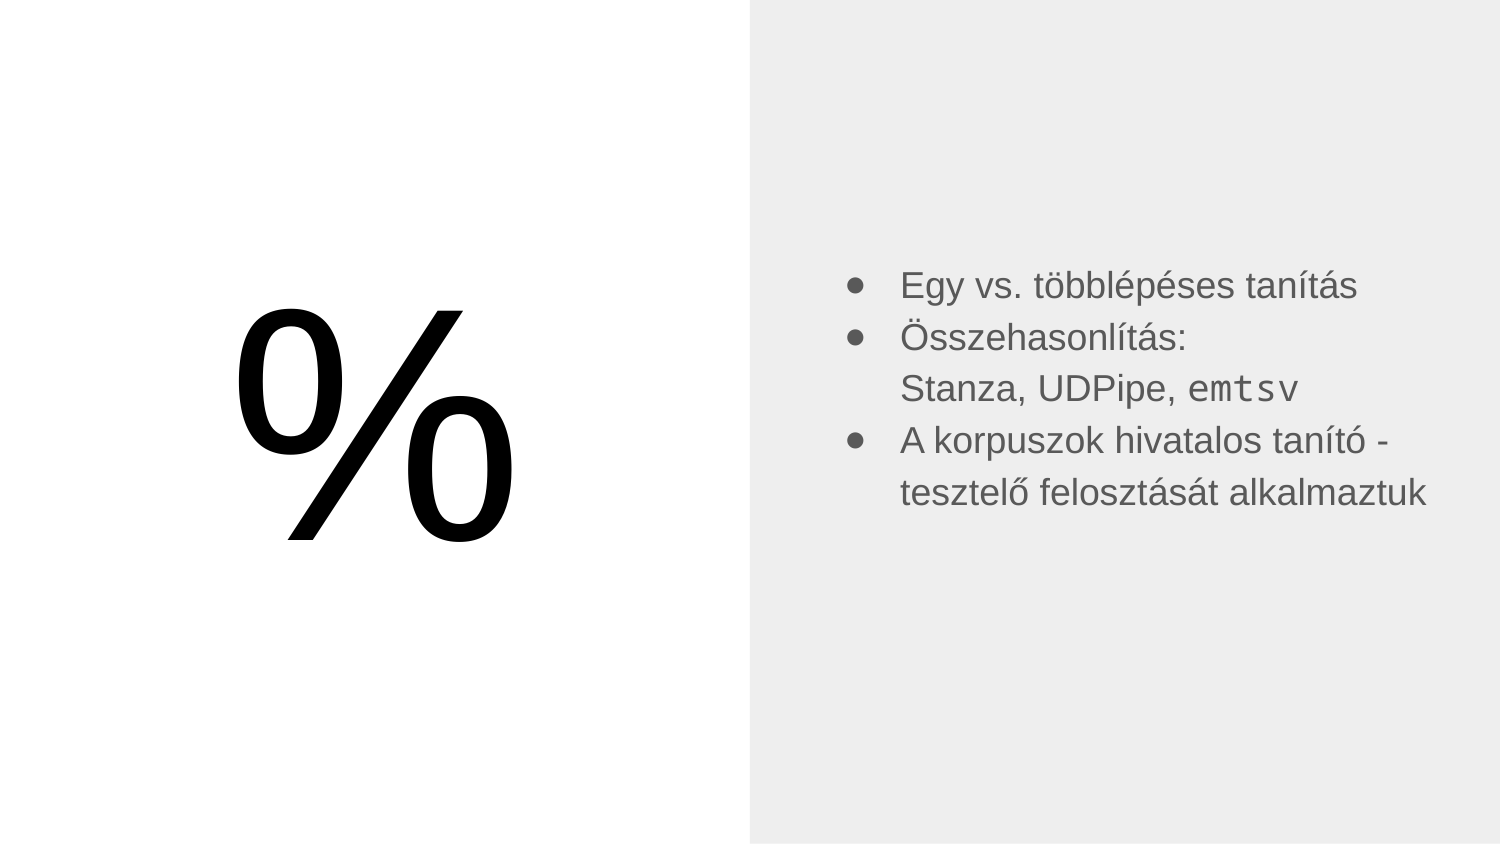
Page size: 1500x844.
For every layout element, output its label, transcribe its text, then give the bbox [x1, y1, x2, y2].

list Egy vs. többlépéses tanítás Összehasonlítás: Stanza, UDPipe, emtsv A korpuszok hivatalos tanító - tesztelő felosztását alkalmaztuk [810, 118, 1458, 725]
title % [43, 202, 708, 623]
